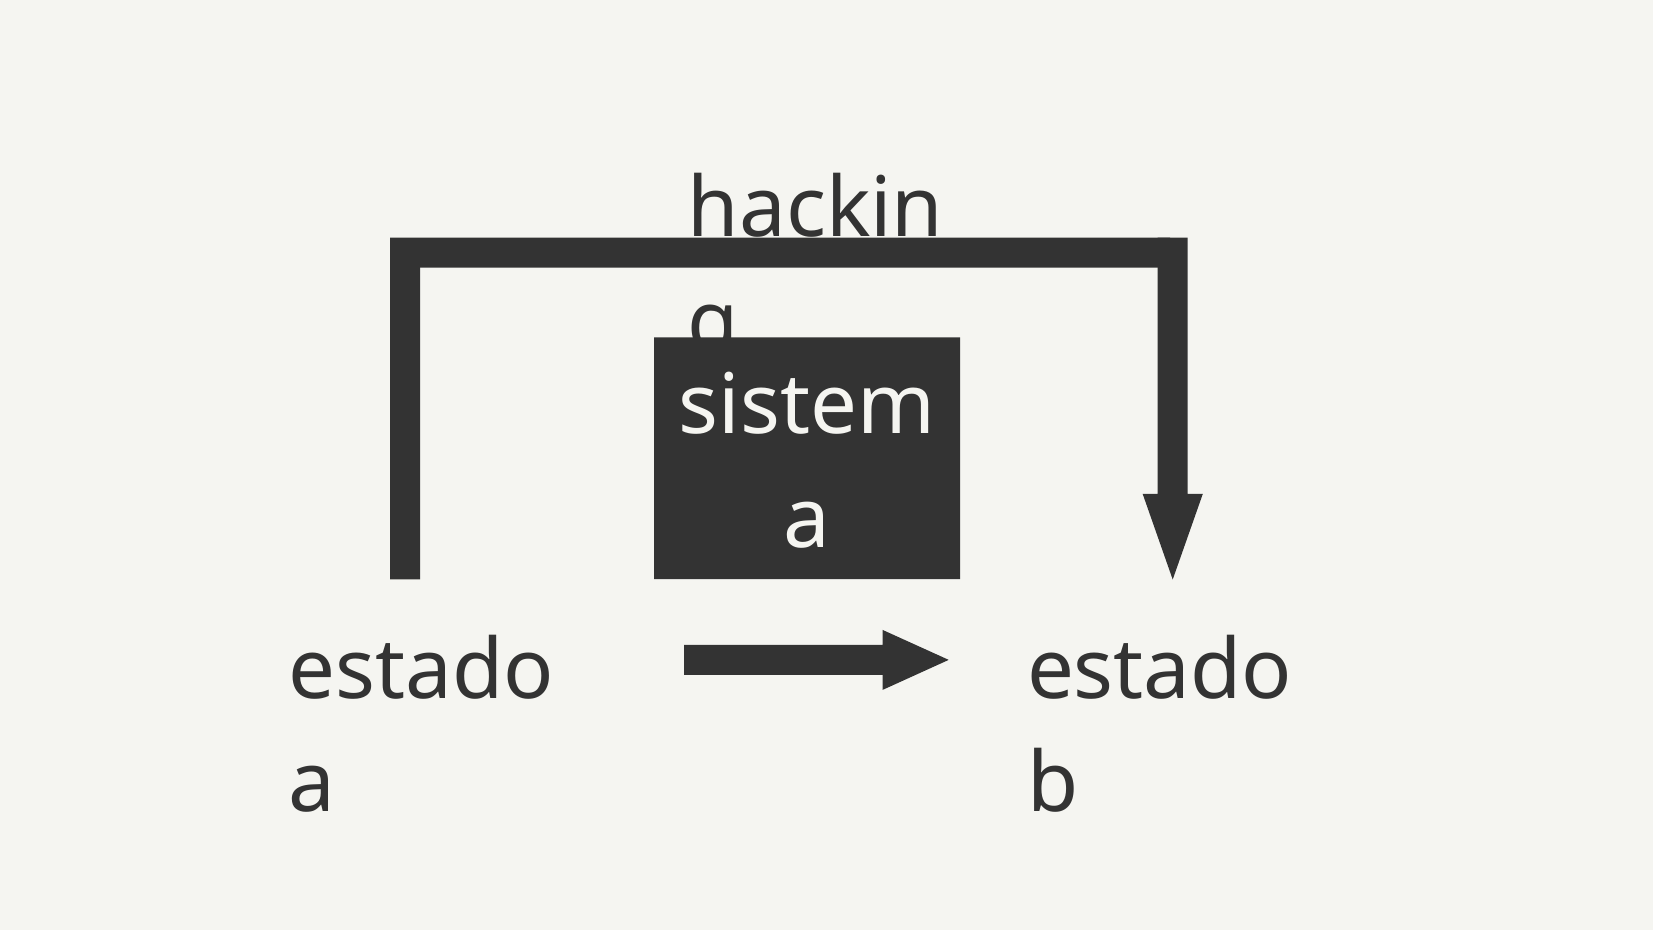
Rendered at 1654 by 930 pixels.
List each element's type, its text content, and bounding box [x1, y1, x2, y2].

text_box estado b [1012, 601, 1358, 700]
text_box sistema [701, 337, 723, 345]
text_box estado a [274, 601, 620, 700]
text_box [684, 629, 949, 690]
text_box hacking [673, 140, 980, 322]
text_box [980, 237, 1203, 580]
text_box sistema [654, 337, 961, 436]
text_box [390, 237, 673, 580]
